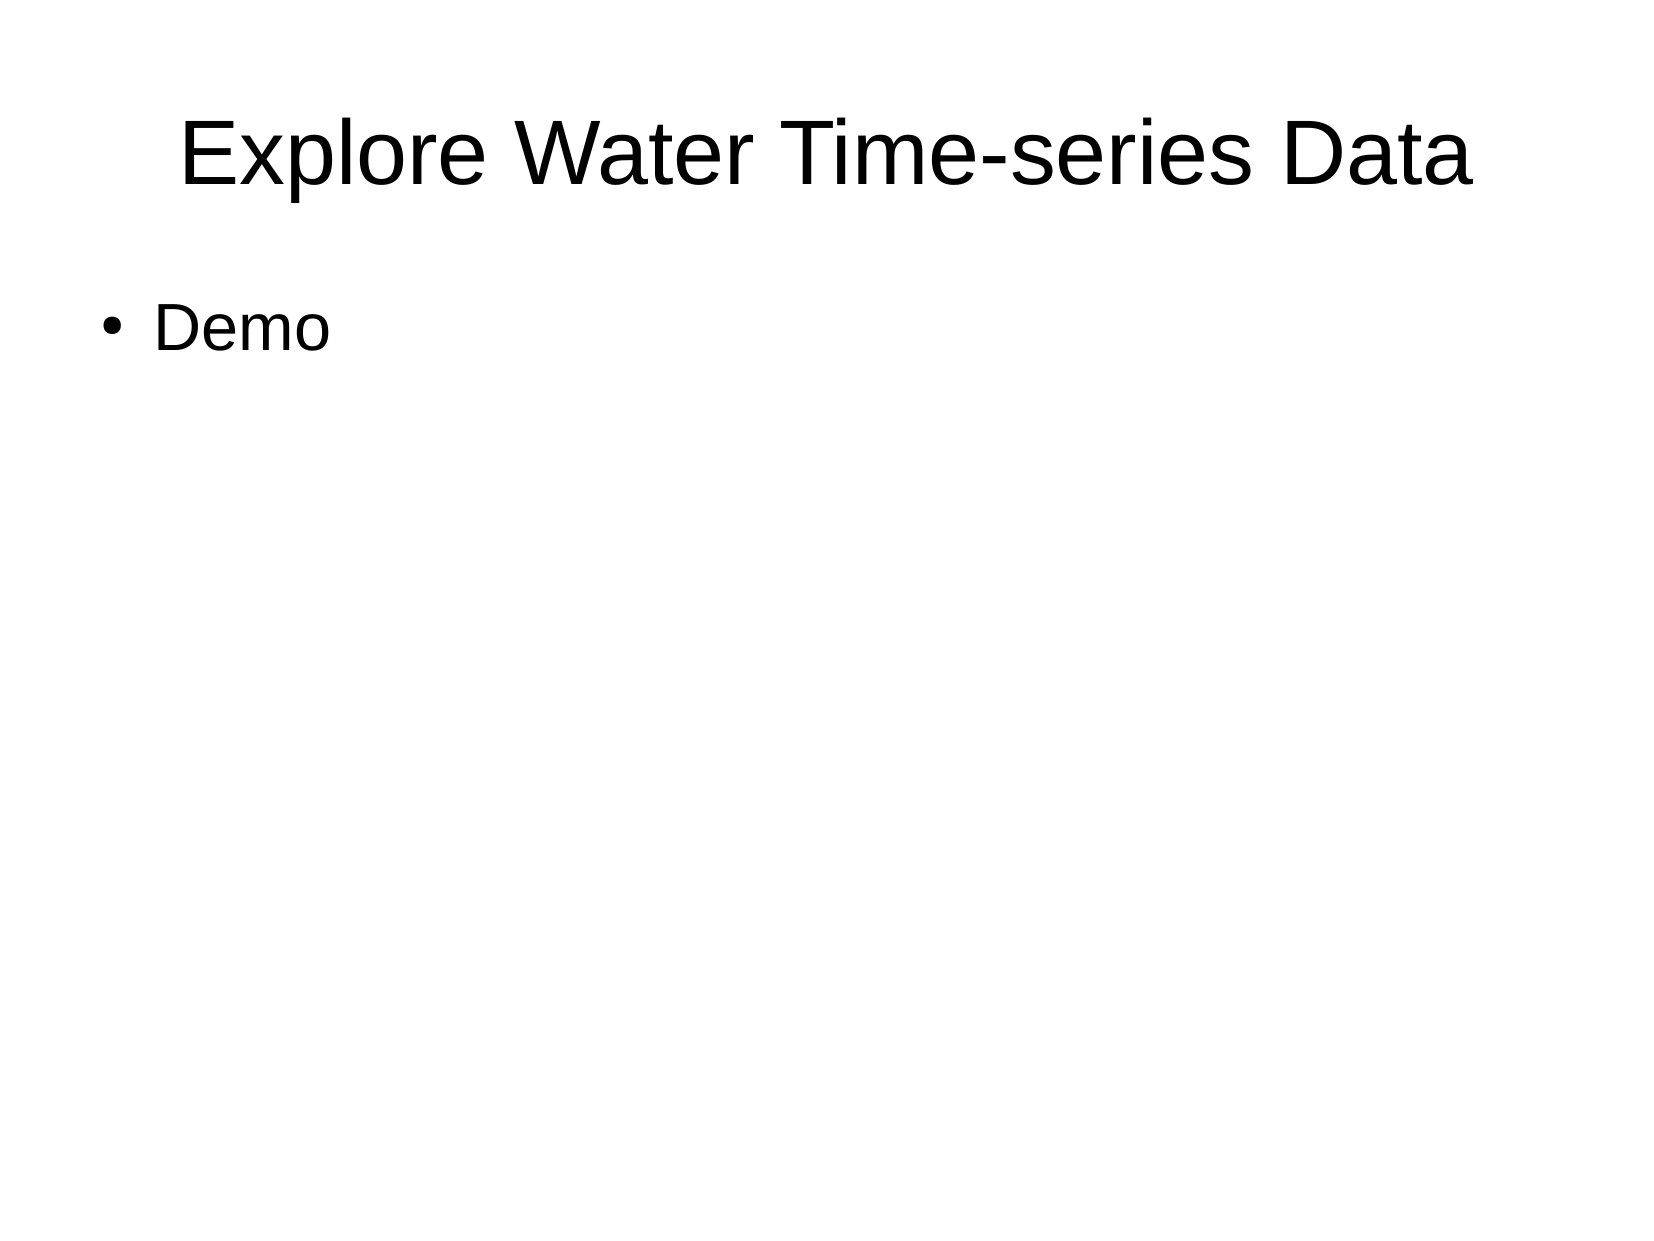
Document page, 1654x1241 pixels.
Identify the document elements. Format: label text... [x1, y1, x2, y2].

title Explore Water Time-series Data [82, 49, 1571, 257]
list Demo [82, 290, 1538, 1010]
